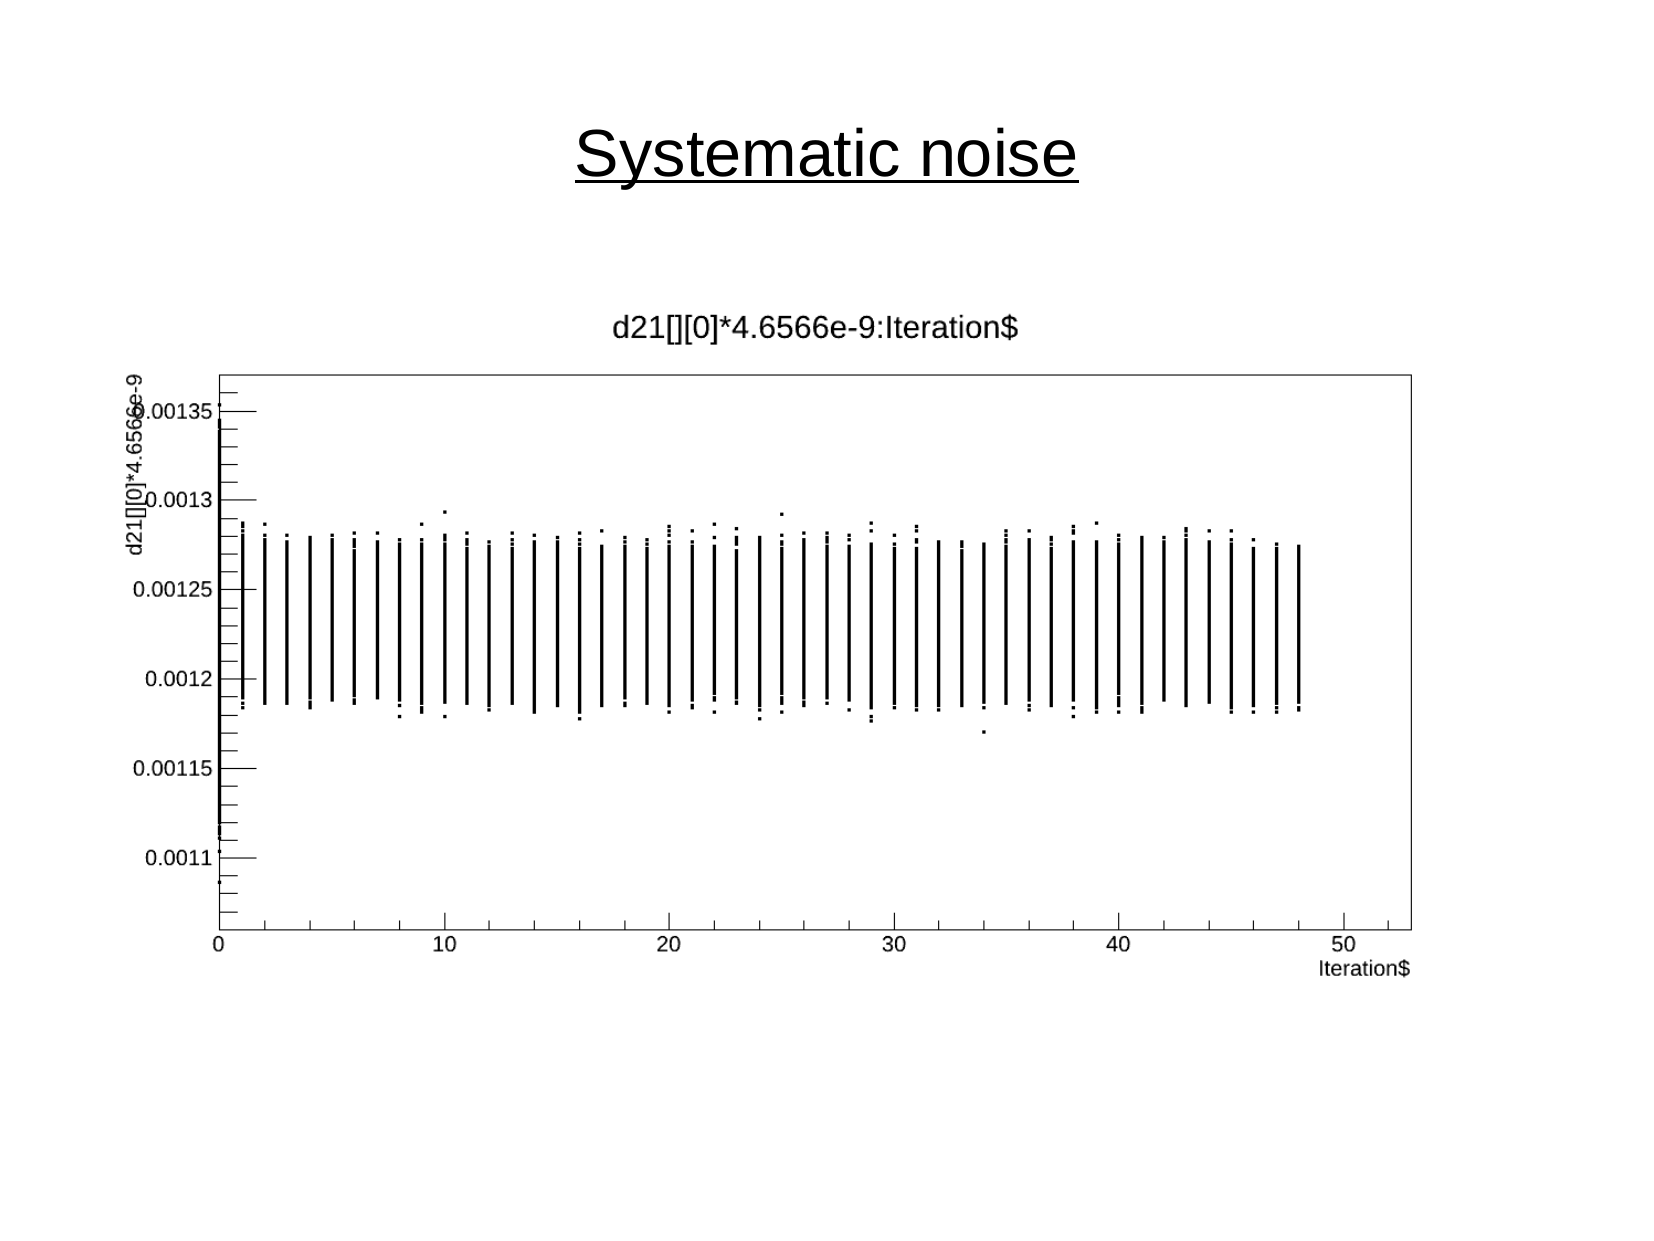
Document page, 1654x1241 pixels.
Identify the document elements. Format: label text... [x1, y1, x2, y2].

picture [71, 306, 1560, 999]
title Systematic noise [82, 49, 1571, 257]
